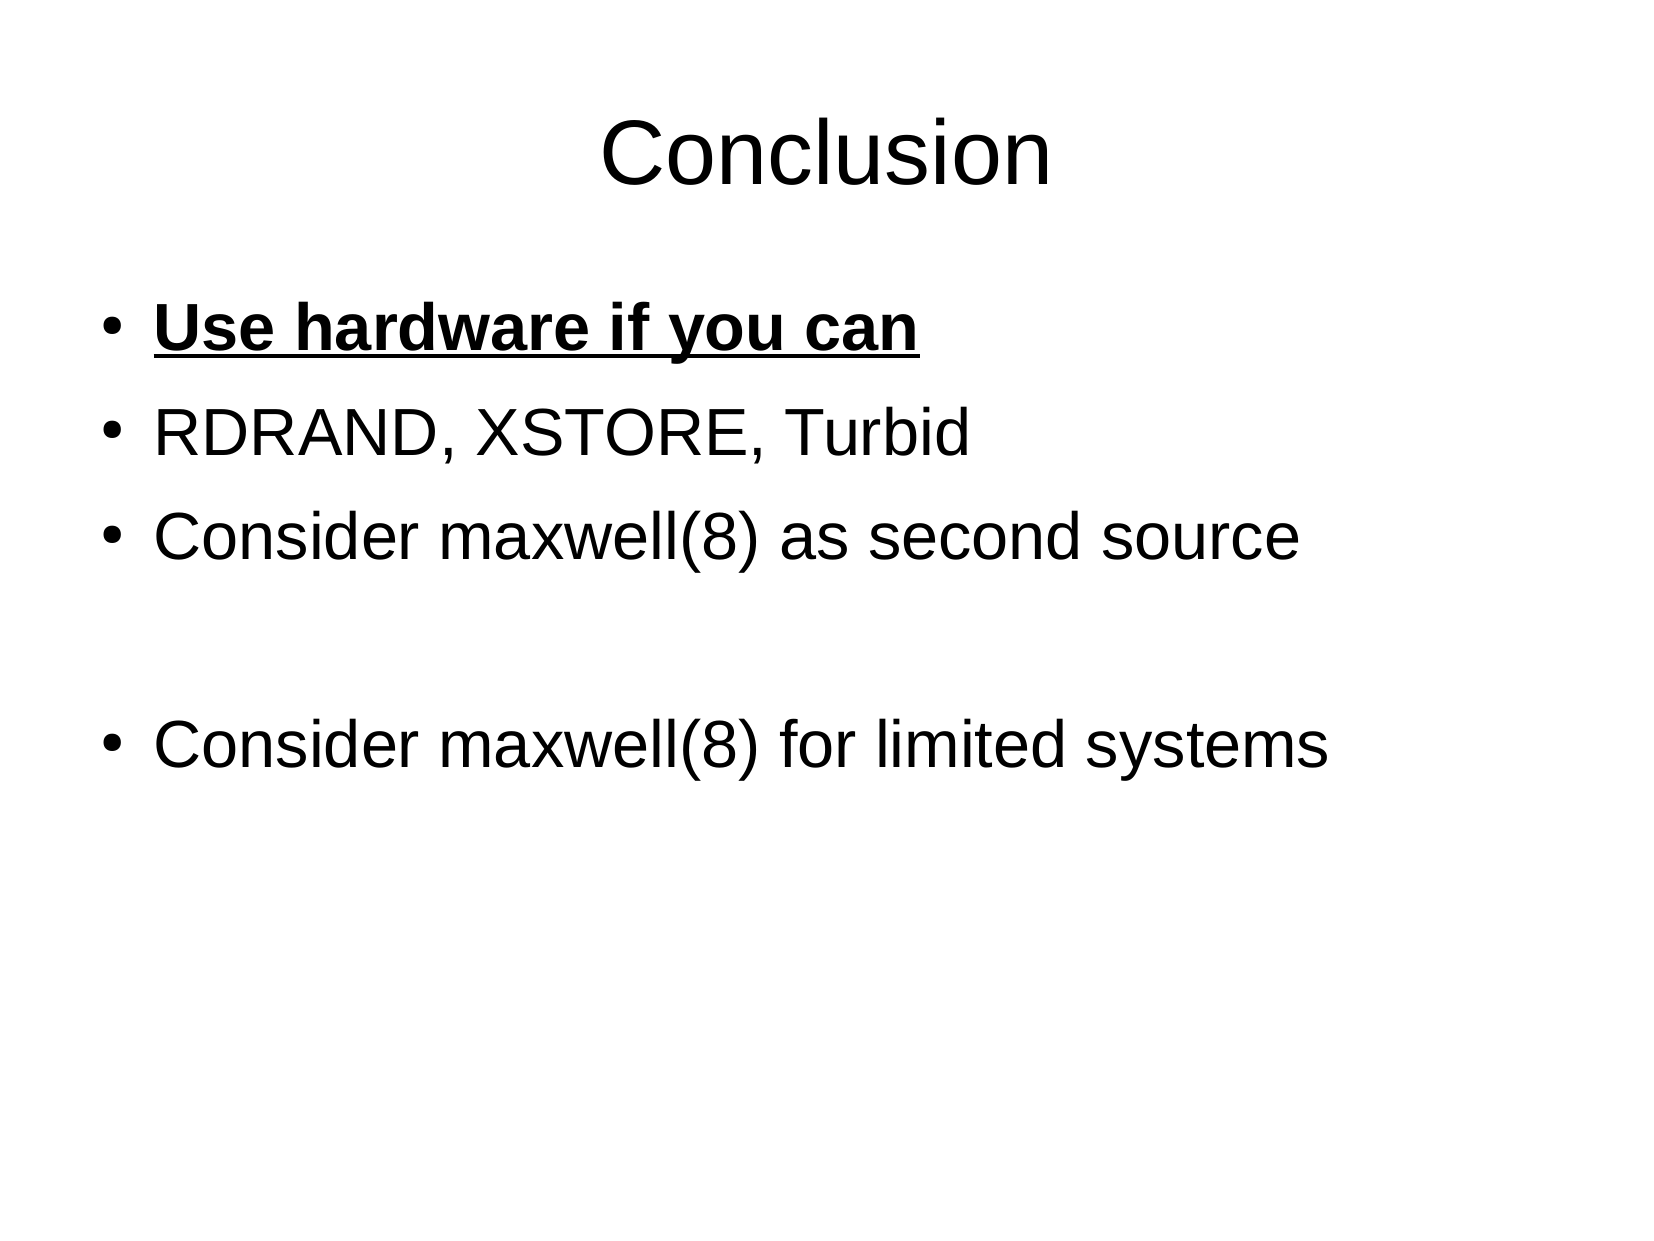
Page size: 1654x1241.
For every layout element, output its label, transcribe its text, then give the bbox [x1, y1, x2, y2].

title Conclusion [82, 49, 1571, 257]
list Use hardware if you can RDRAND, XSTORE, Turbid Consider maxwell(8) as second source Consider maxwell(8) for limited systems [82, 290, 1571, 1010]
